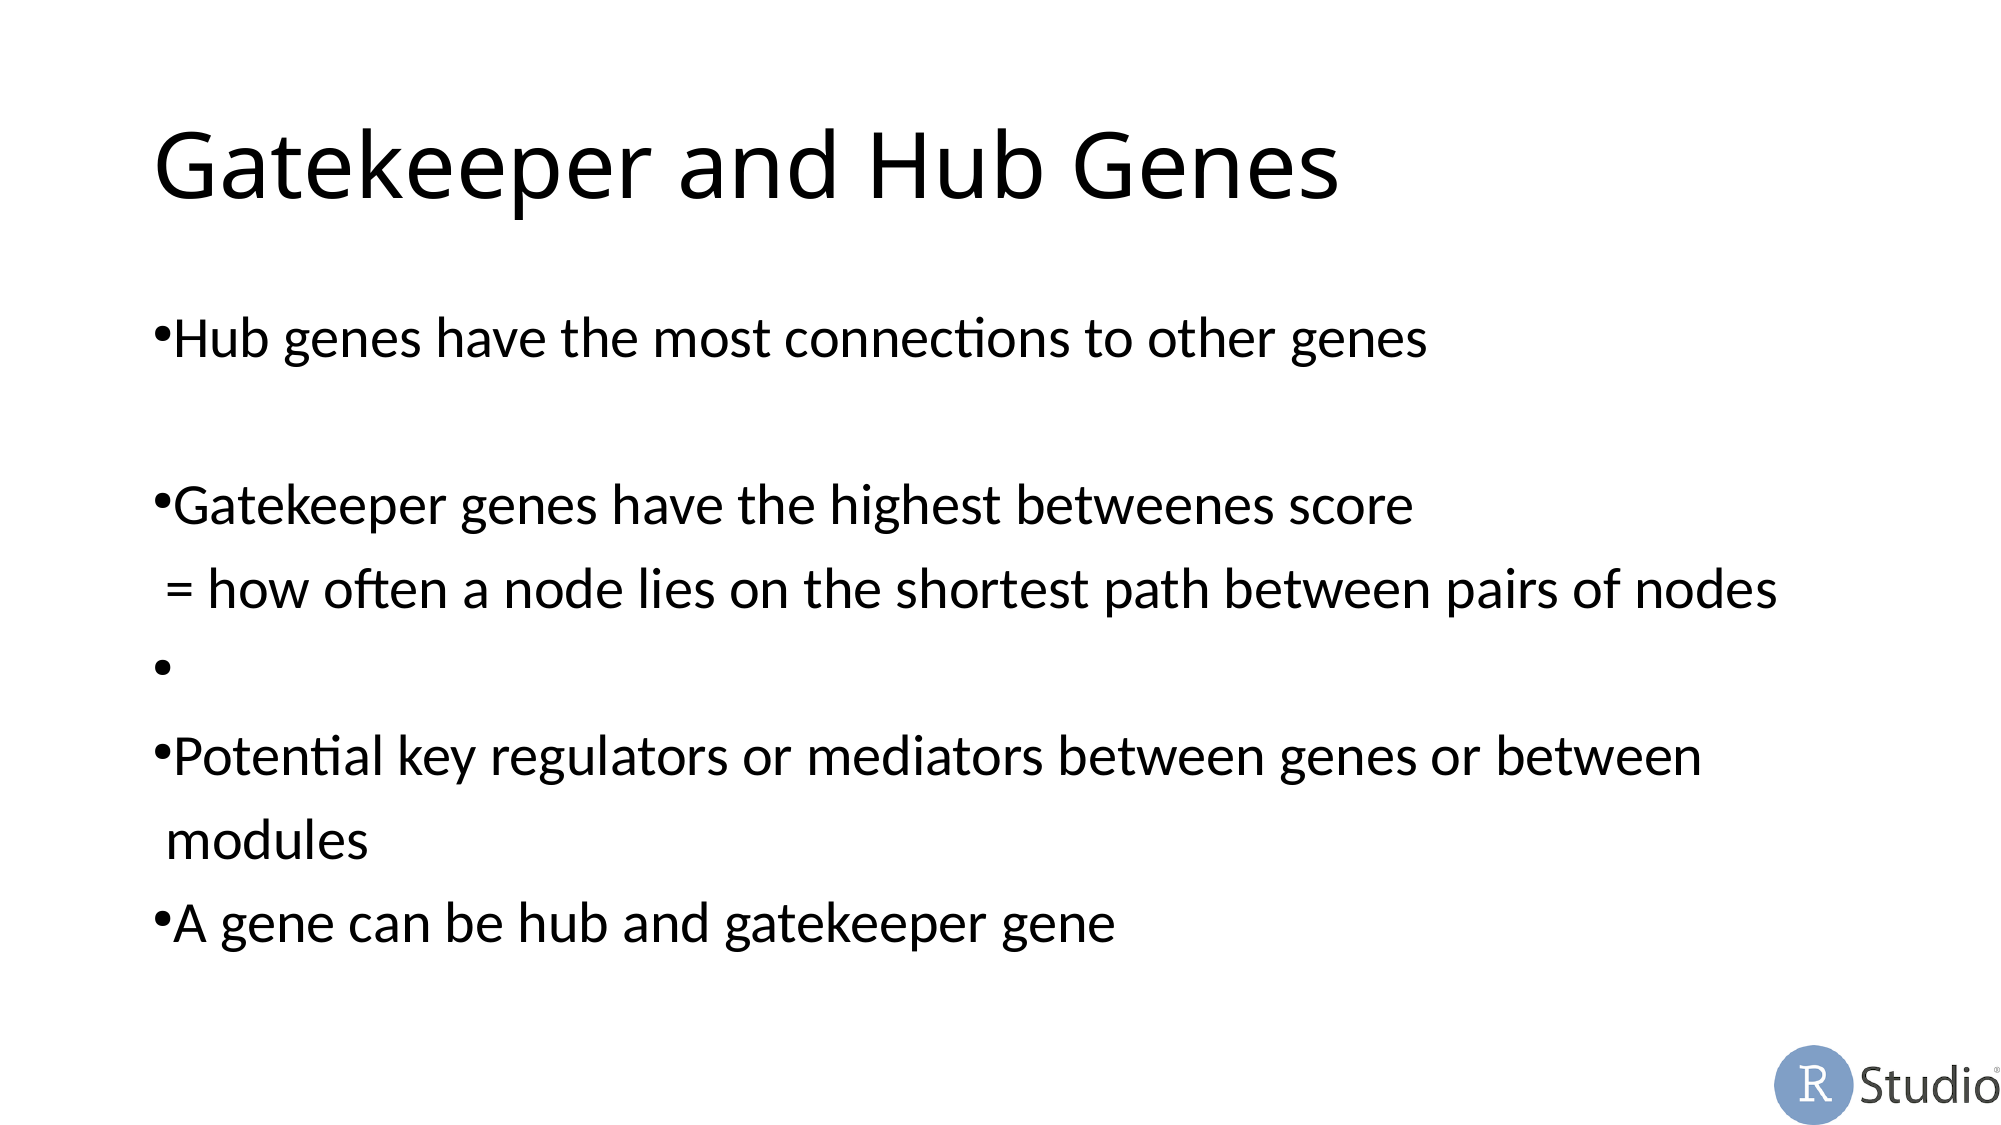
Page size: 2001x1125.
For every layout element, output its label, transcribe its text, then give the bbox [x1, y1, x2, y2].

picture [1774, 1045, 2000, 1125]
title Gatekeeper and Hub Genes [137, 59, 1863, 278]
list Hub genes have the most connections to other genes Gatekeeper genes have the highest betweenes score = how often a node lies on the shortest path between pairs of nodes Potential key regulators or mediators between genes or between modules A gene can be hub and gatekeeper gene [137, 299, 1863, 1014]
